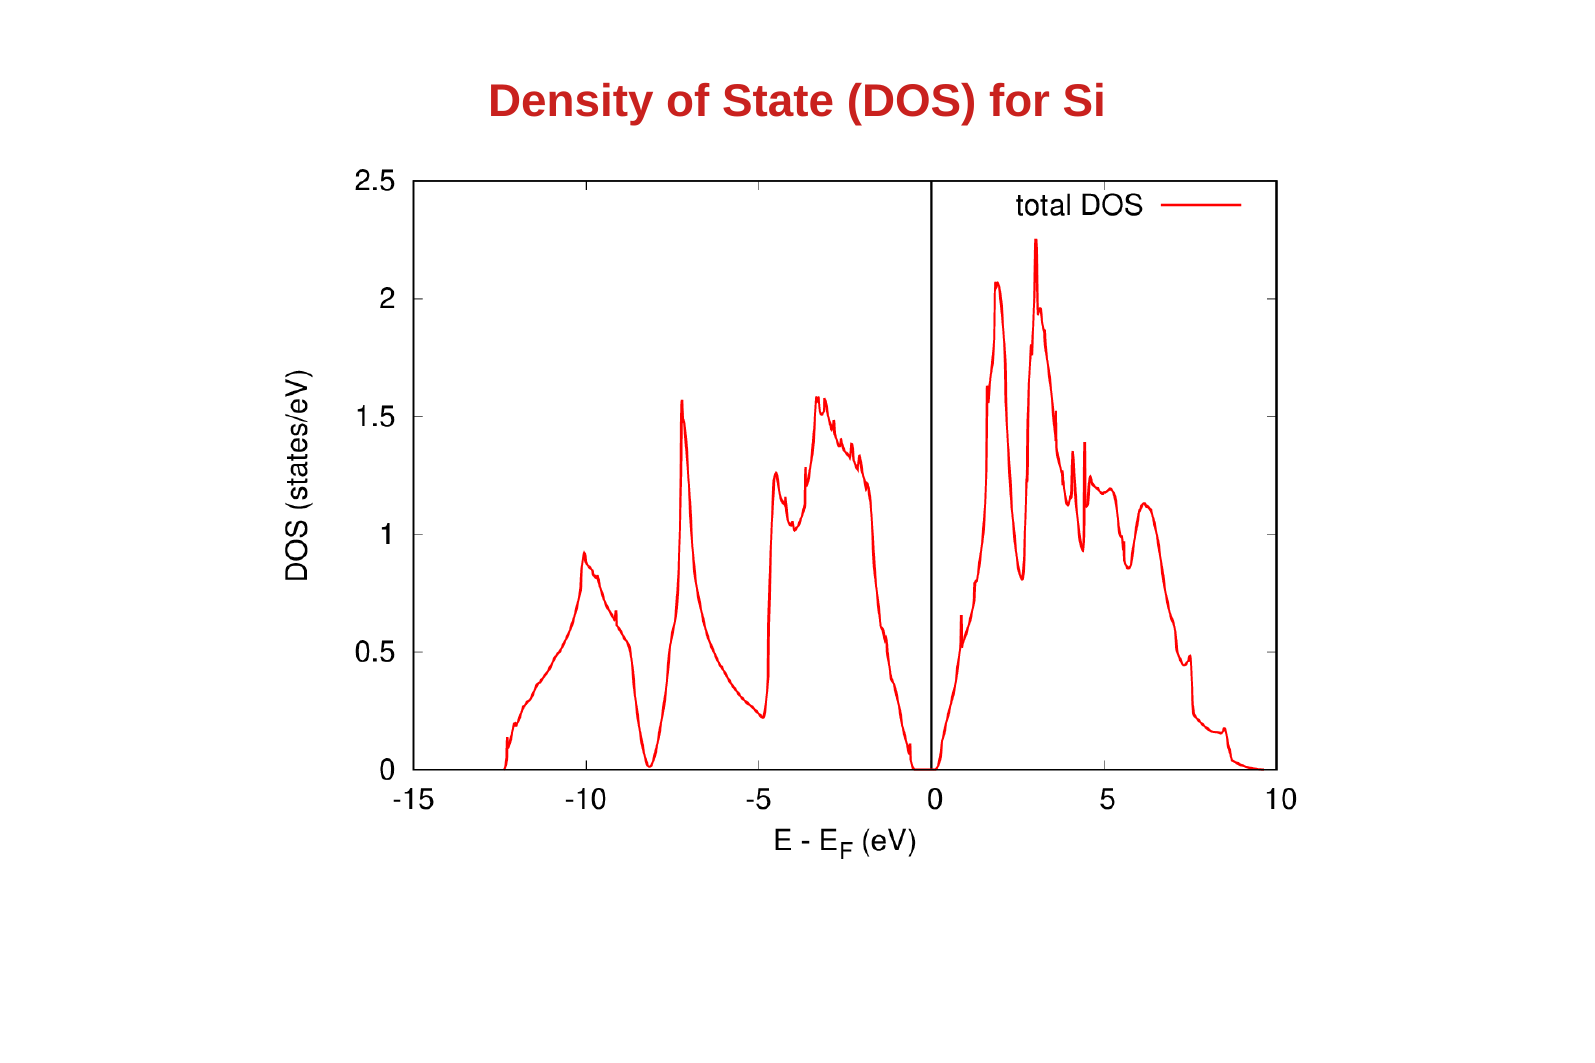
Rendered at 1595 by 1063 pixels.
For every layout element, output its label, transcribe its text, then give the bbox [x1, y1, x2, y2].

text_box Density of State (DOS) for Si [207, 67, 1388, 144]
picture [272, 155, 1323, 871]
